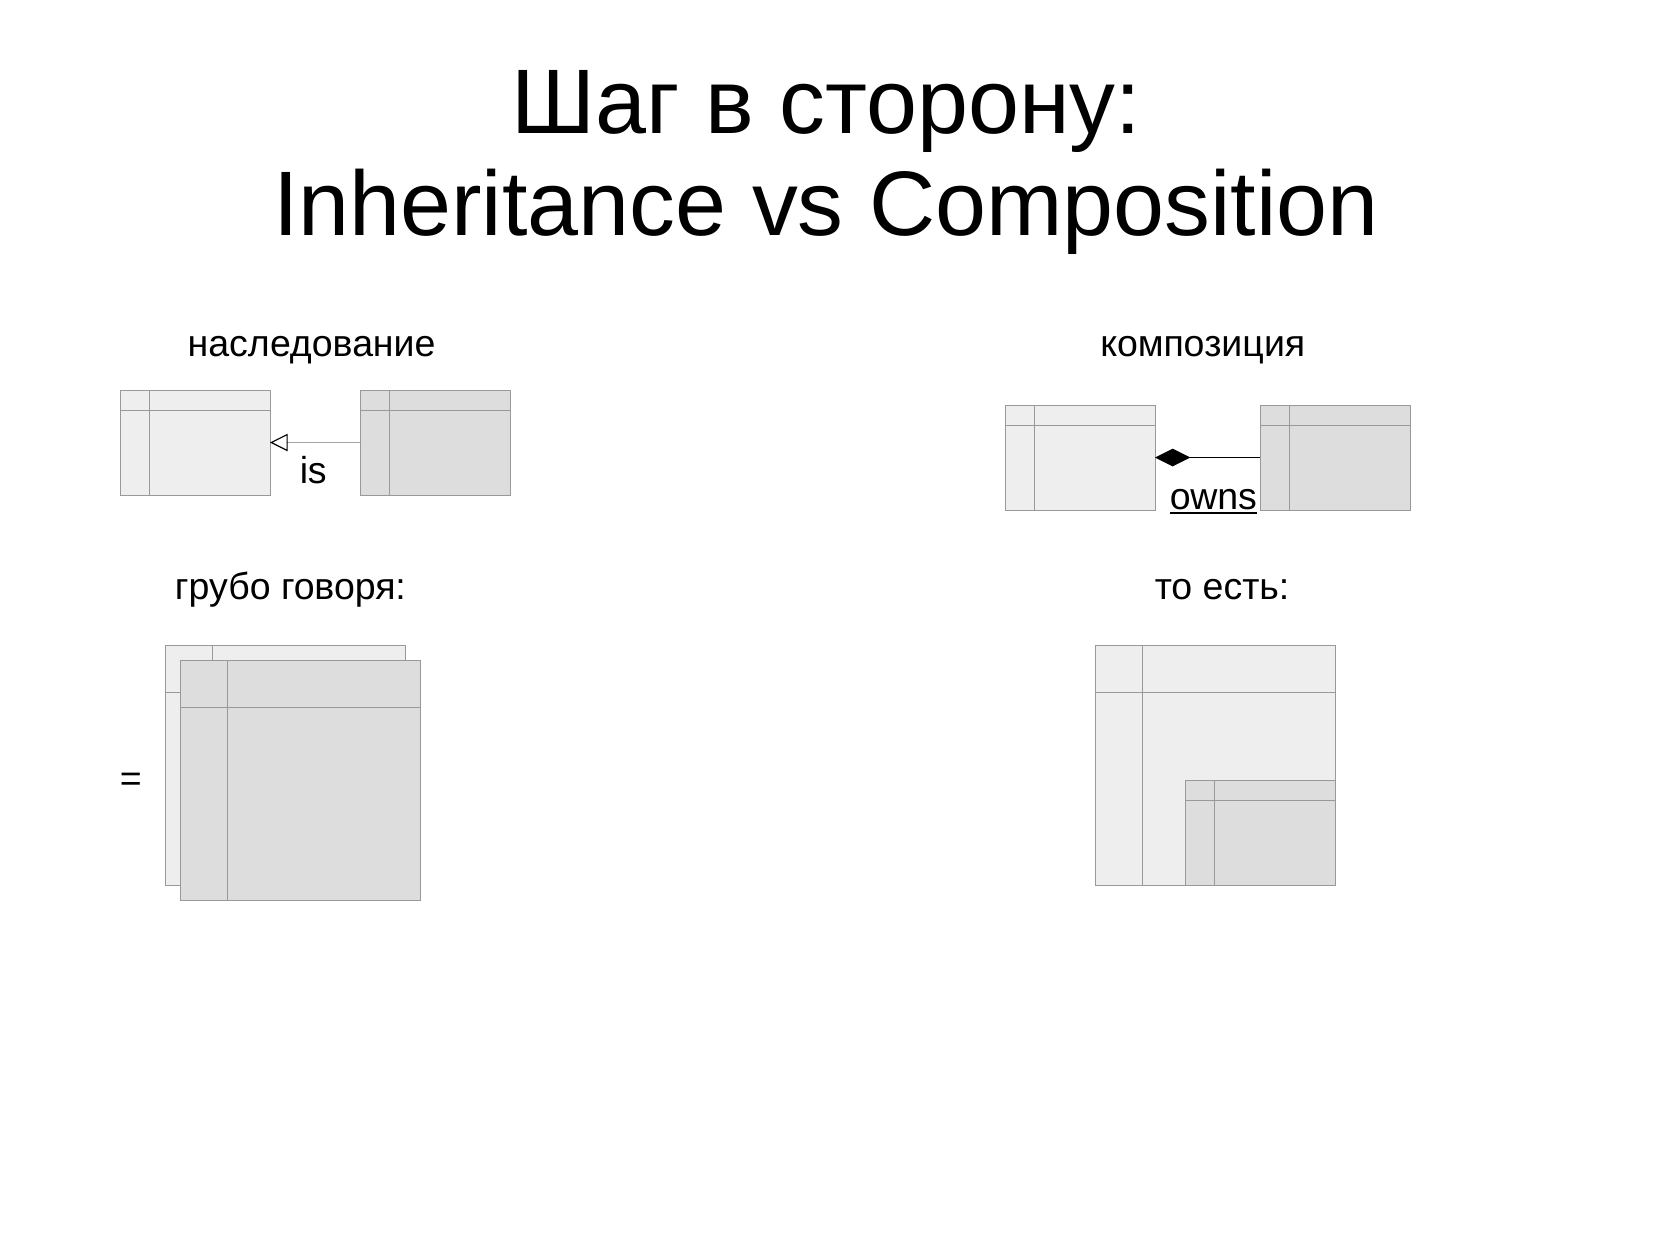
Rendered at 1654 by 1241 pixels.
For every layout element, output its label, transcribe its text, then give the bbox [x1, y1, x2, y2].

text_box is [285, 443, 342, 500]
text_box то есть: [1140, 558, 1305, 616]
title Шаг в сторону: Inheritance vs Composition [82, 49, 1571, 257]
text_box = [105, 750, 157, 807]
text_box [360, 390, 511, 496]
text_box [1260, 405, 1411, 511]
text_box owns [1155, 468, 1272, 526]
text_box композиция [1085, 315, 1321, 372]
text_box наследование [172, 315, 451, 372]
text_box [1005, 405, 1156, 511]
text_box грубо говоря: [160, 558, 421, 616]
text_box [165, 645, 421, 901]
text_box [1095, 645, 1336, 886]
text_box [120, 390, 271, 496]
